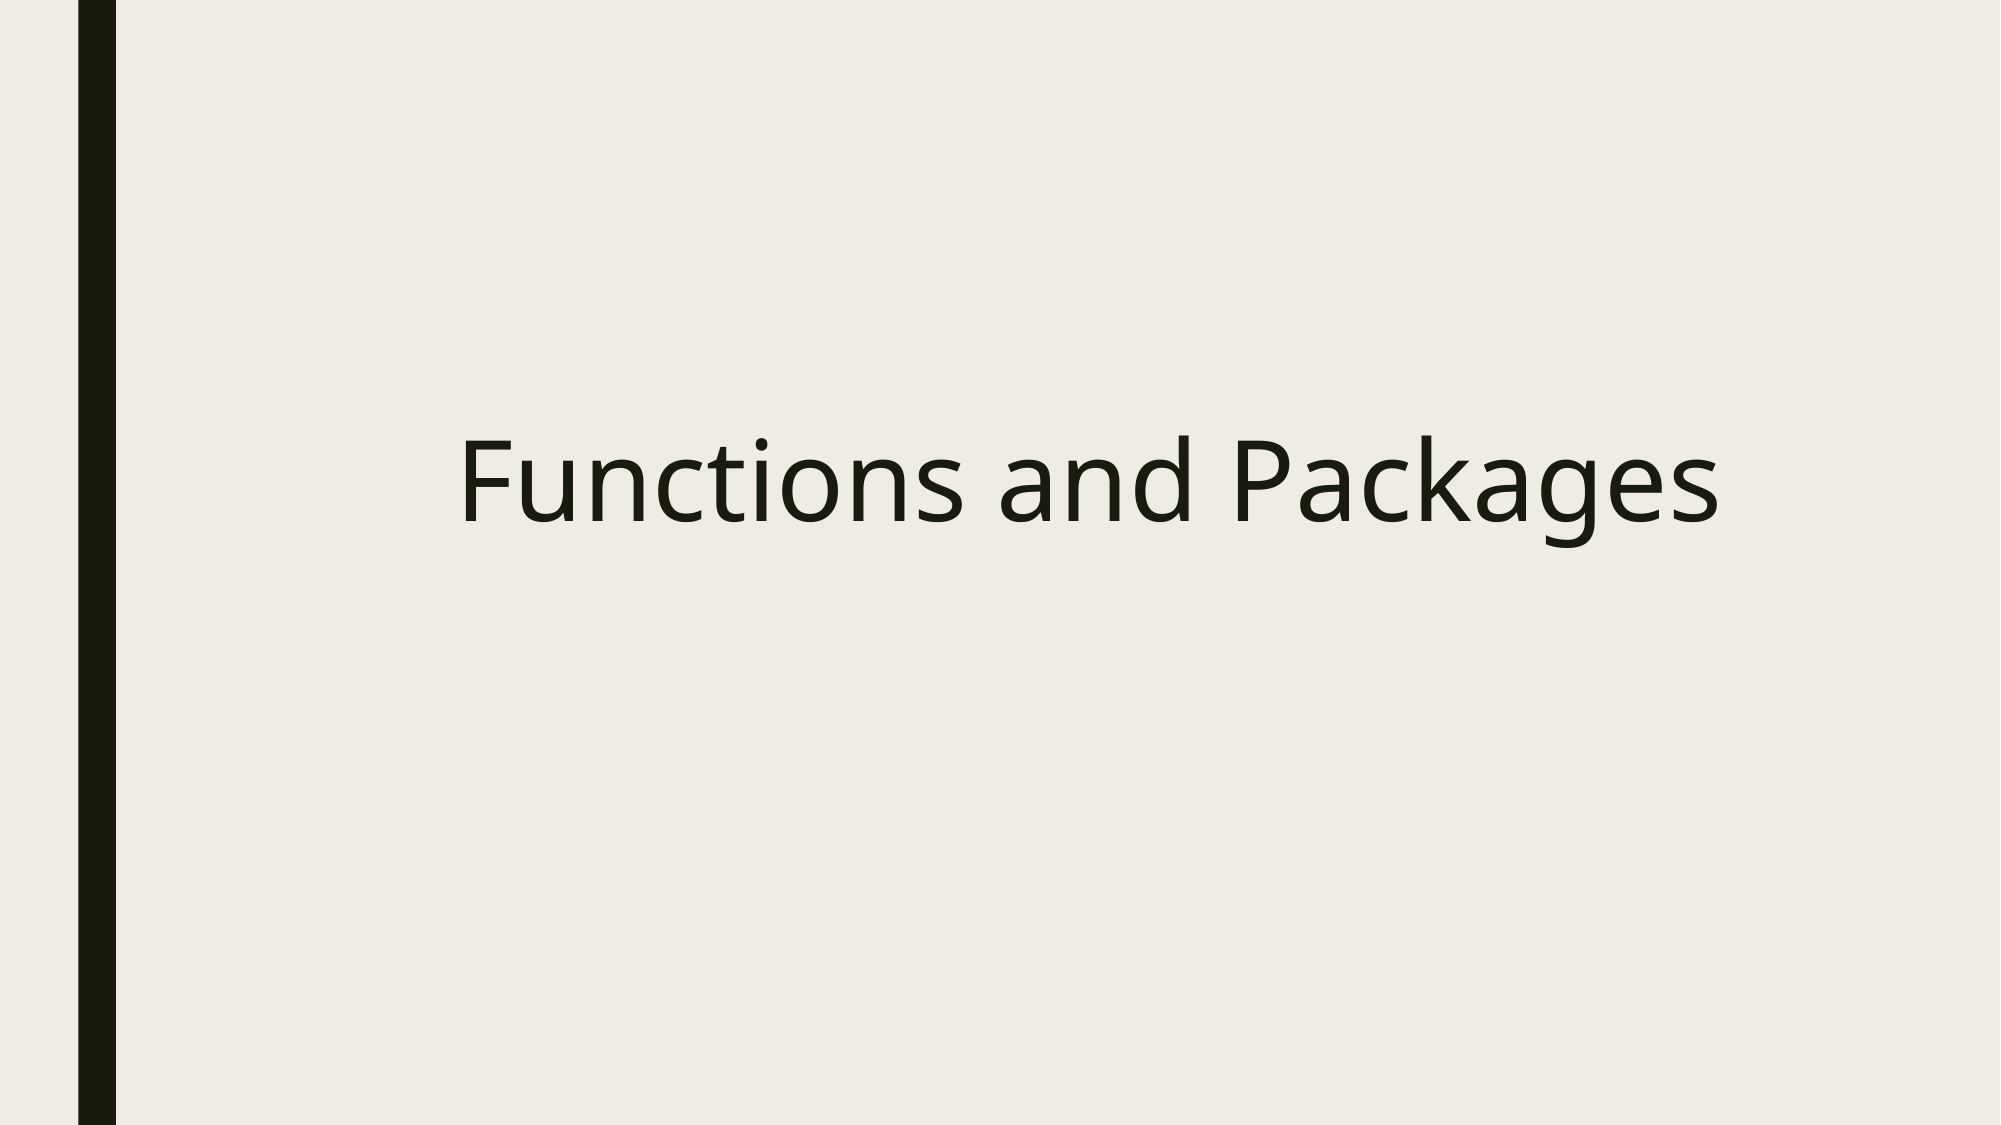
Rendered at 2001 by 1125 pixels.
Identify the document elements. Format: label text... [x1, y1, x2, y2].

title Functions and Packages [440, 417, 2000, 662]
